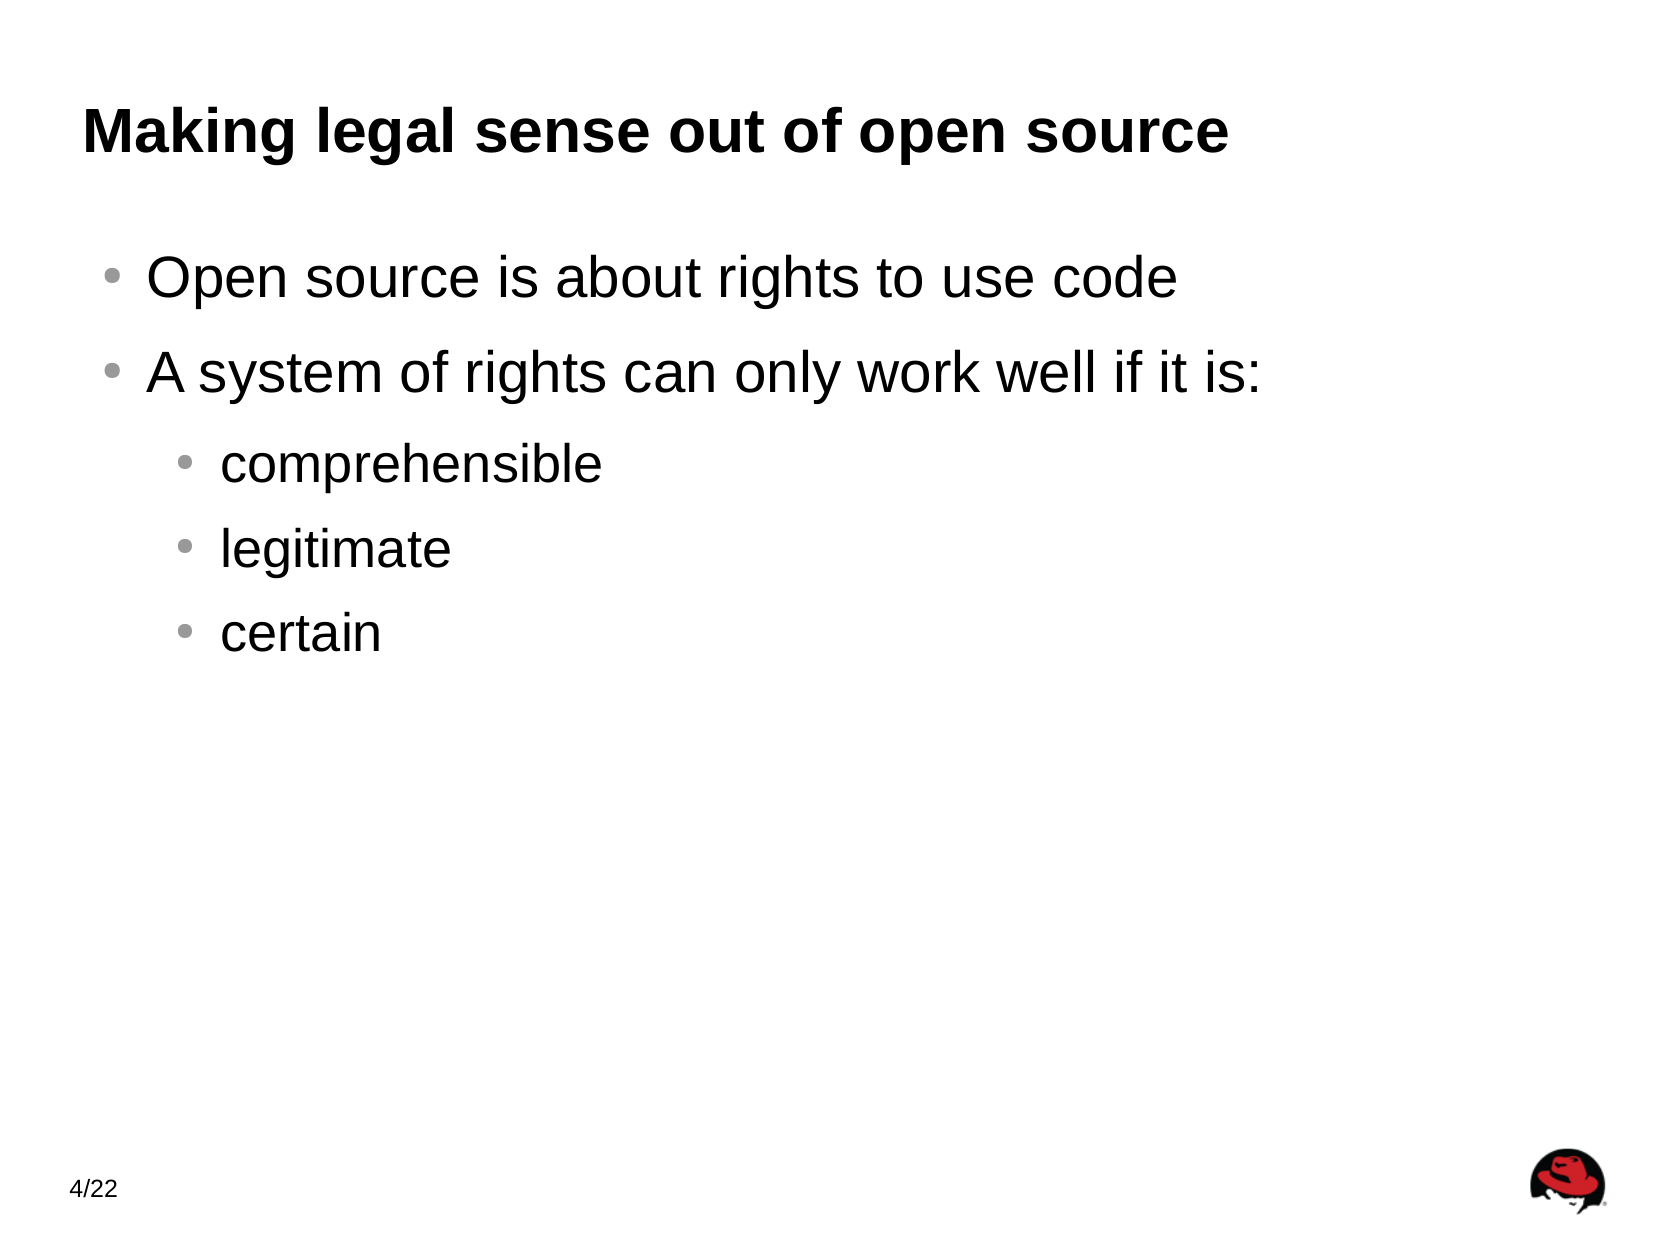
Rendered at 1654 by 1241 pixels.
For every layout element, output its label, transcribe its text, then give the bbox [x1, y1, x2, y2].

title Making legal sense out of open source [82, 45, 1571, 218]
list Open source is about rights to use code A system of rights can only work well if it is: comprehensible legitimate certain [86, 244, 1576, 1024]
picture [1529, 1146, 1613, 1224]
